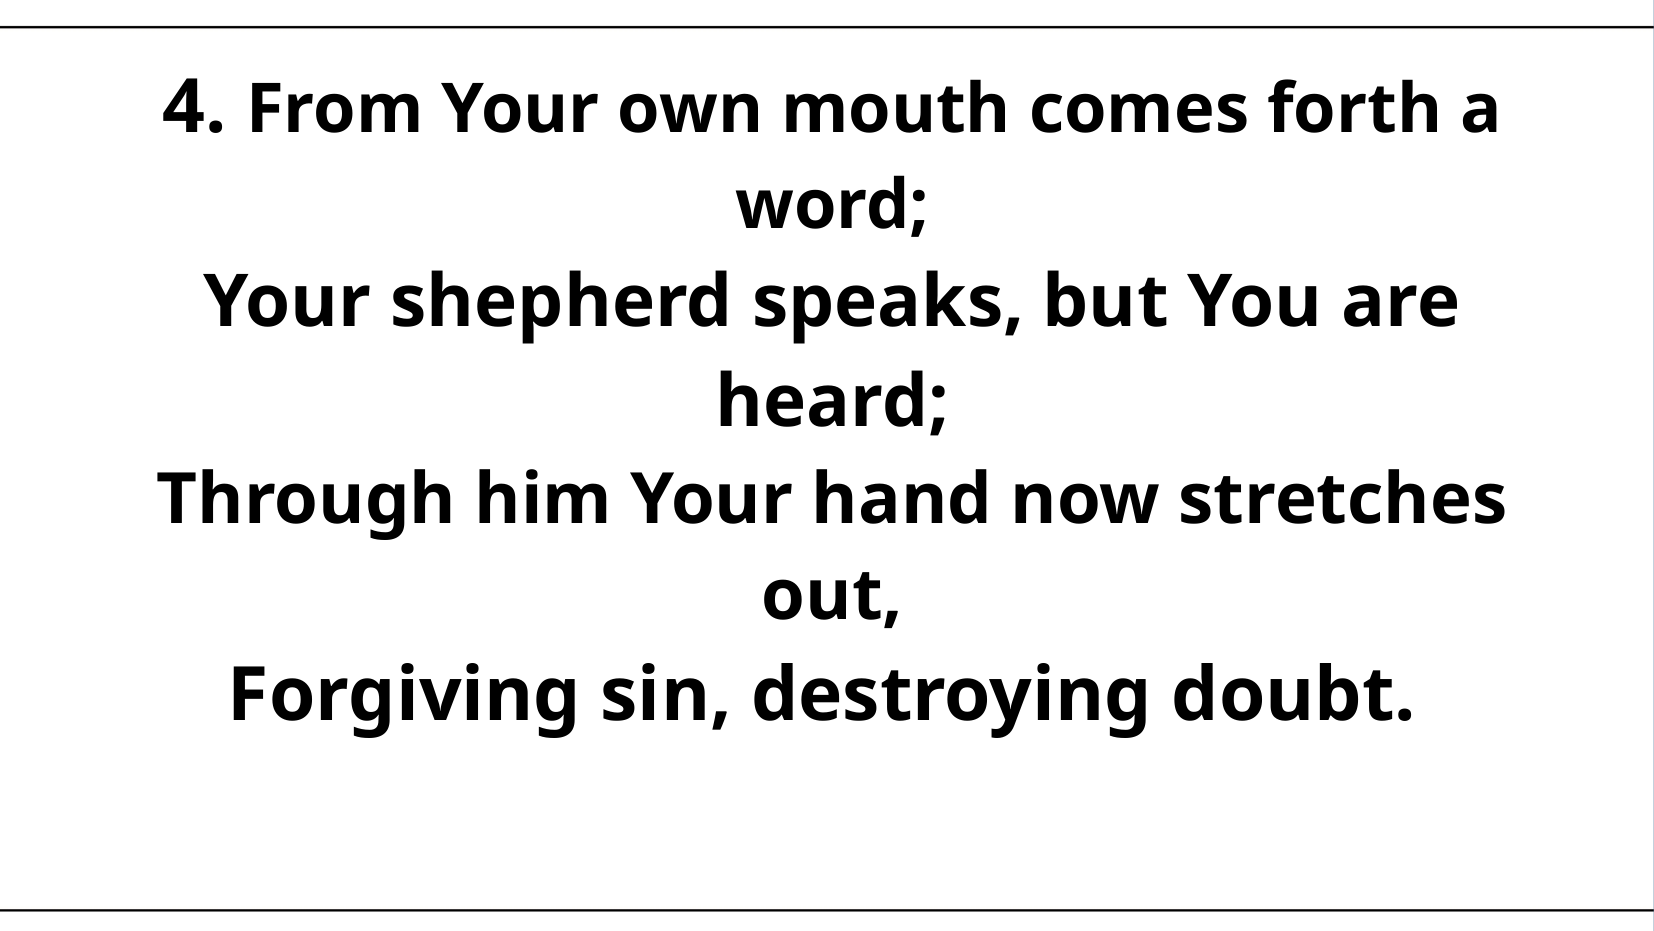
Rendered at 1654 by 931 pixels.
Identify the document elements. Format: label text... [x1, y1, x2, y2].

text_box 4. From Your own mouth comes forth a word; Your shepherd speaks, but You are heard; Through him Your hand now stretches out, Forgiving sin, destroying doubt. [75, 45, 1591, 451]
picture [0, 0, 1654, 931]
